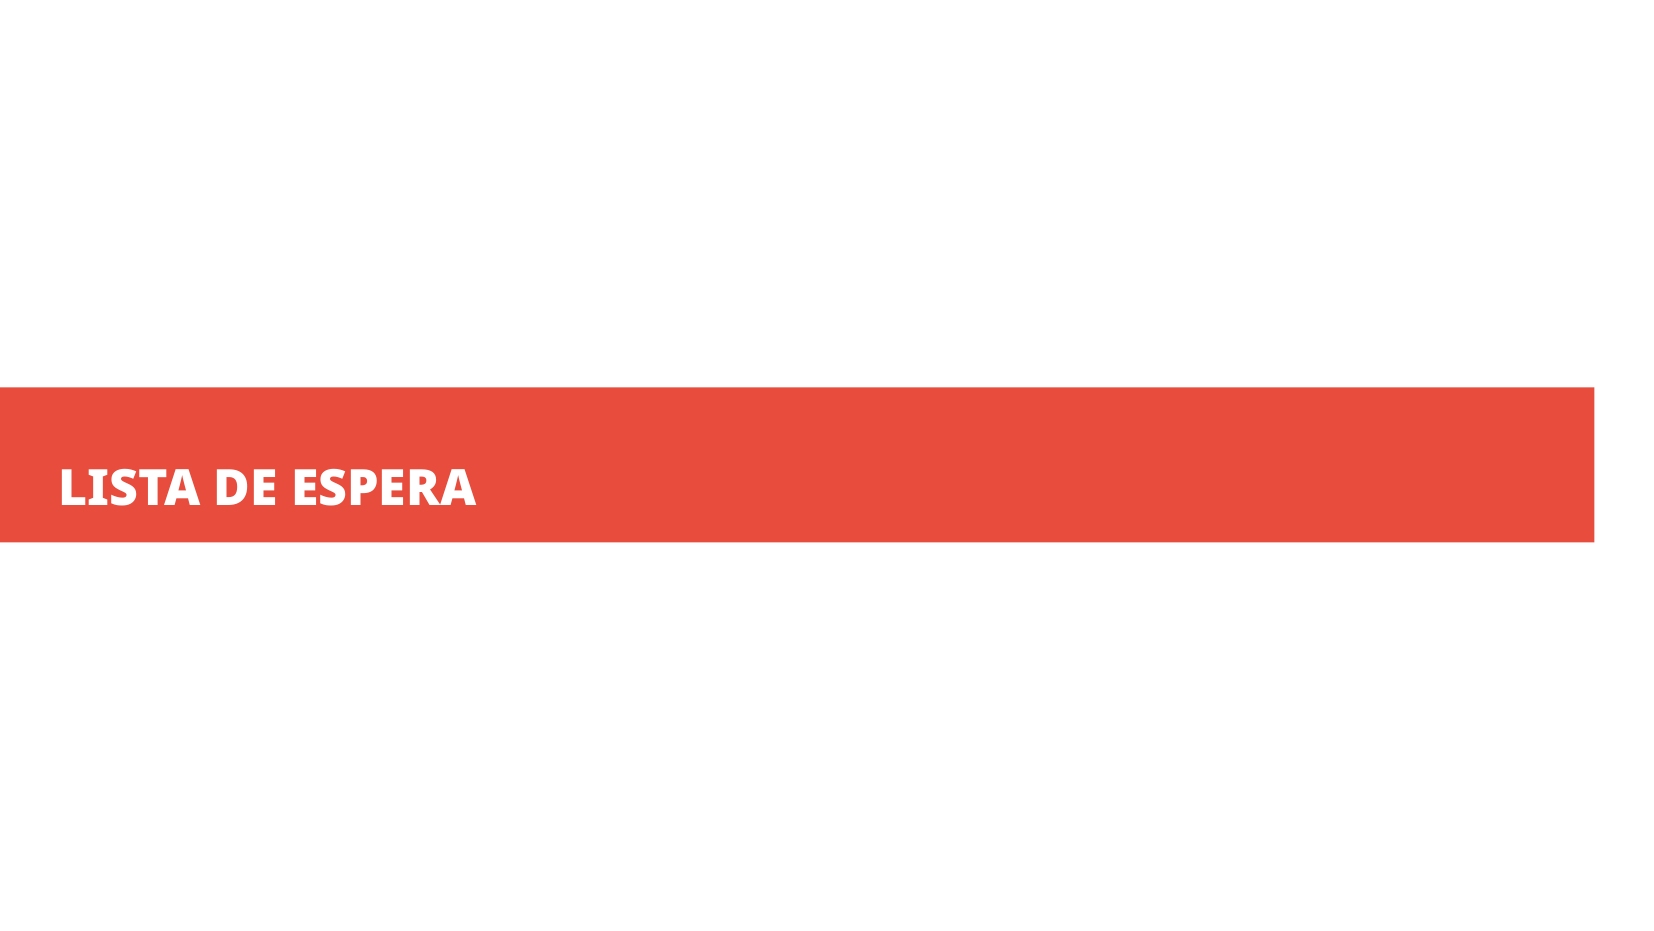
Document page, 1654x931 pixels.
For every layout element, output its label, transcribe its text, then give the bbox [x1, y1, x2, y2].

title LISTA DE ESPERA [59, 409, 1595, 521]
